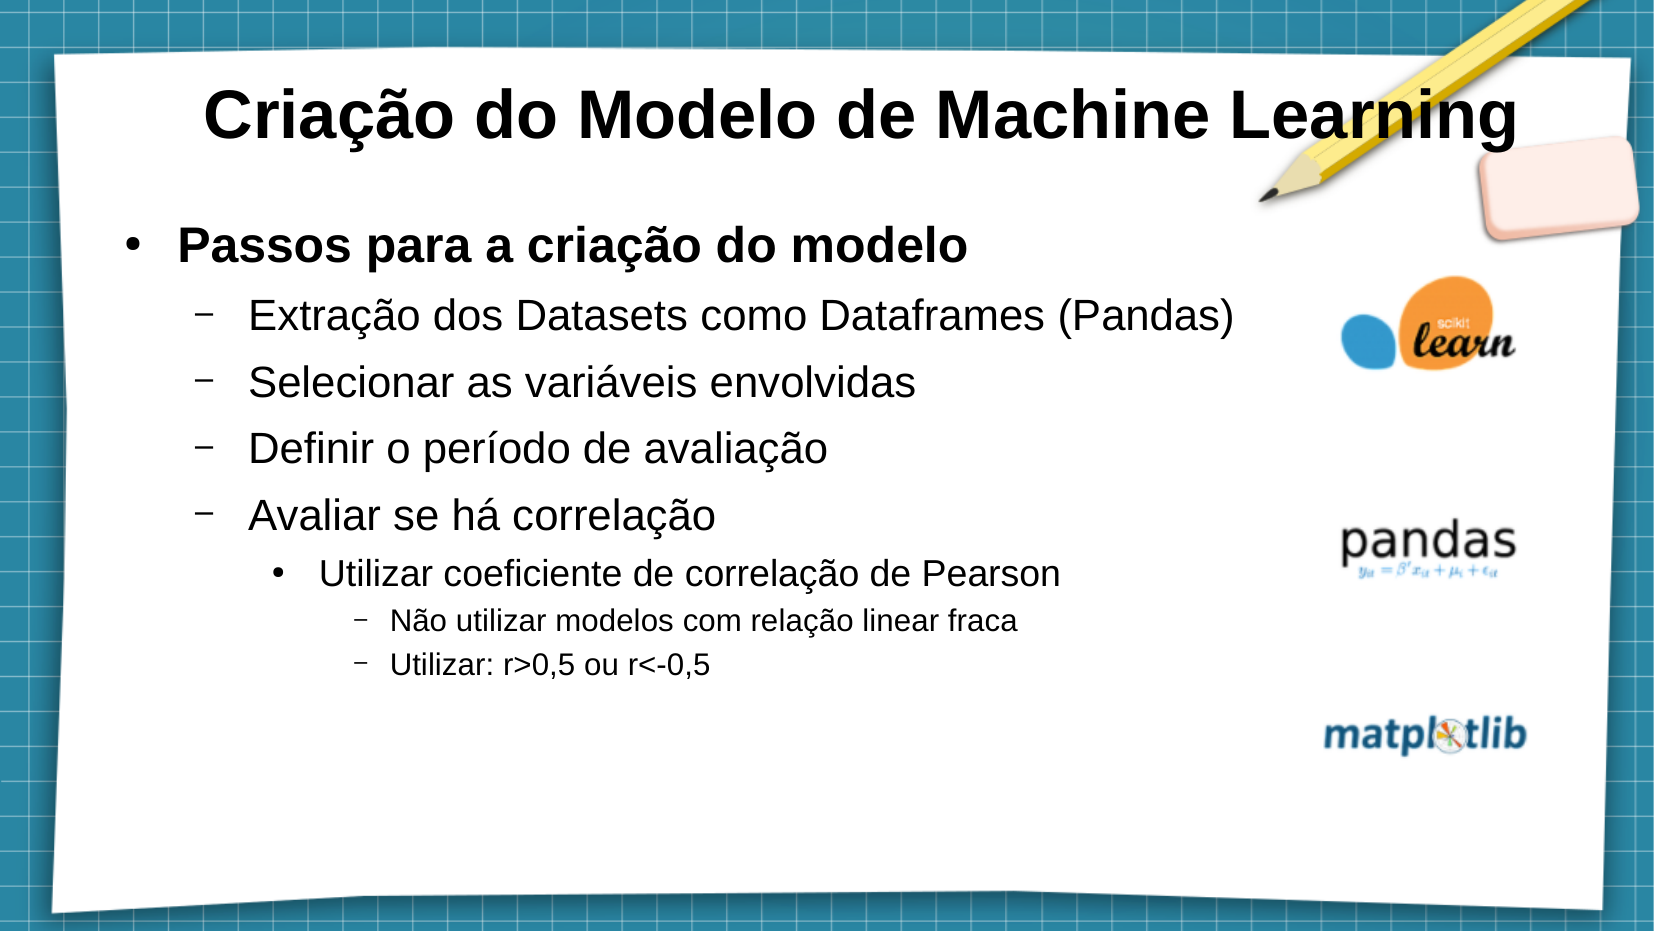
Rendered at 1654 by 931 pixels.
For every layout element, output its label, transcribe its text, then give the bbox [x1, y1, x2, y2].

chart [1328, 263, 1524, 384]
title Criação do Modelo de Machine Learning [82, 37, 1571, 193]
chart [1328, 501, 1529, 590]
list Passos para a criação do modelo Extração dos Datasets como Dataframes (Pandas) Selecionar as variáveis envolvidas Definir o período de avaliação Avaliar se há correlação Utilizar coeficiente de correlação de Pearson Não utilizar modelos com relação linear fraca Utilizar: r>0,5 ou r<-0,5 [106, 217, 1595, 758]
chart [1308, 683, 1536, 768]
picture [0, 0, 1654, 931]
